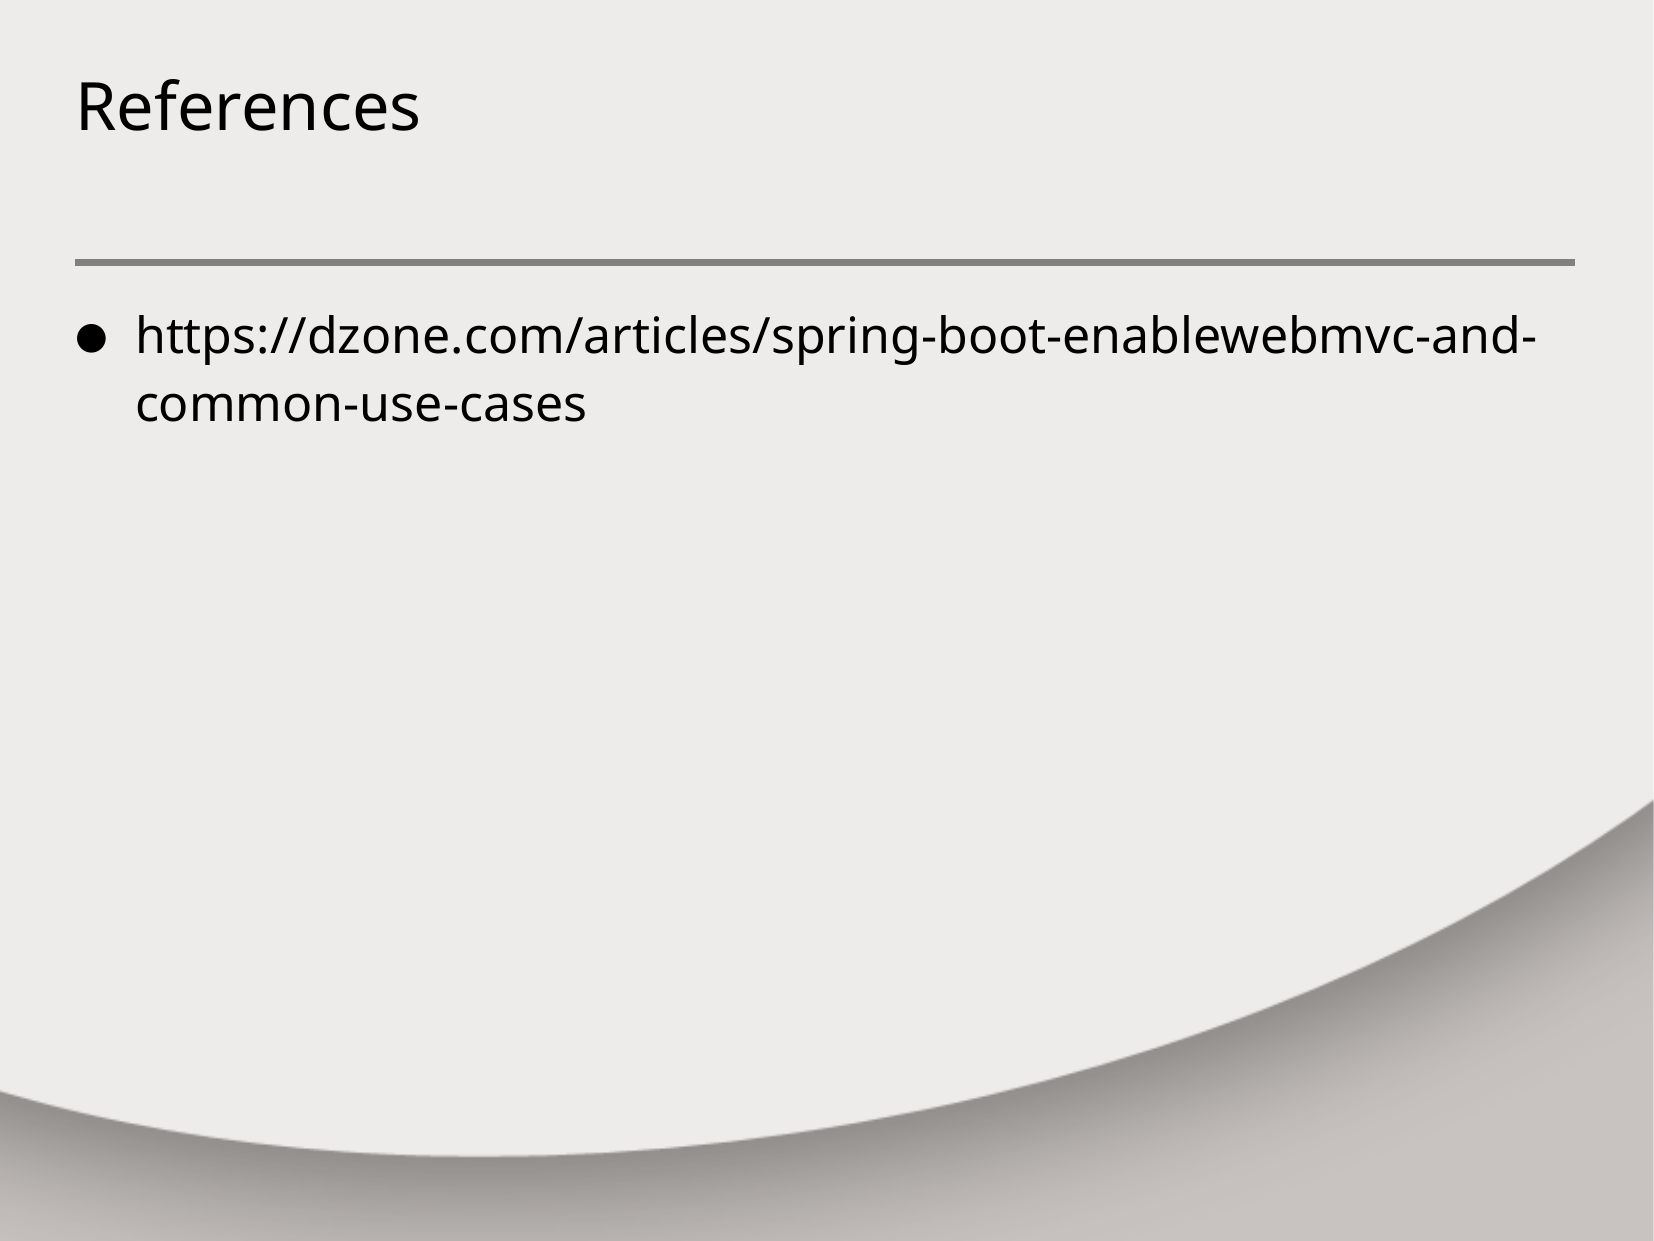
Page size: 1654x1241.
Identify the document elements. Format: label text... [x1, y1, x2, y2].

title References [75, 75, 1576, 226]
list https://dzone.com/articles/spring-boot-enablewebmvc-and-common-use-cases [75, 300, 1576, 1163]
picture [0, 0, 1654, 1241]
